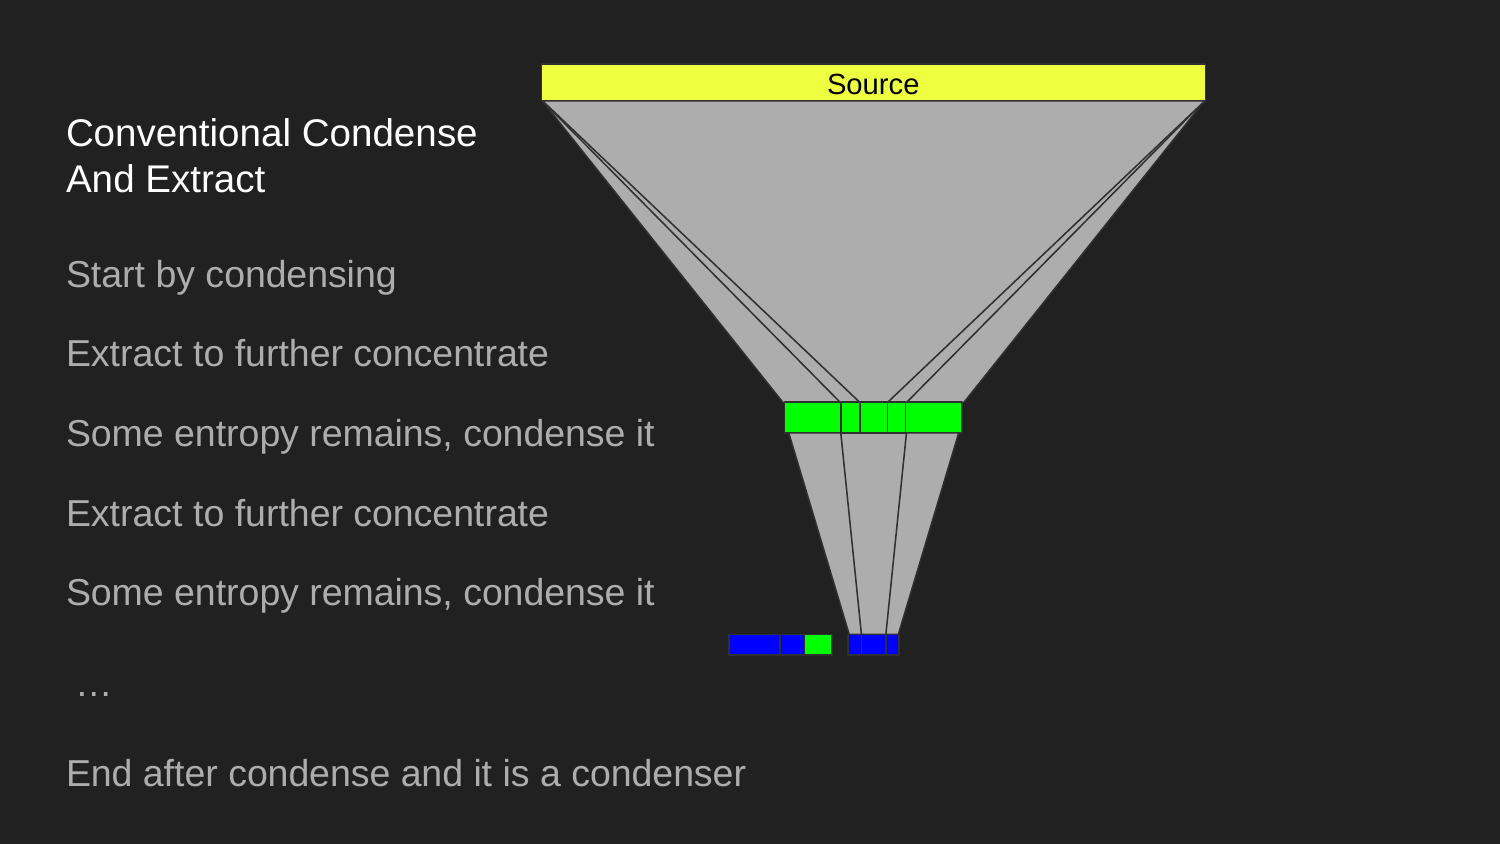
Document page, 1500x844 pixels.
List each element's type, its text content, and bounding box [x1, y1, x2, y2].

list … [59, 636, 694, 704]
text_box [729, 634, 832, 655]
list Extract to further concentrate [51, 467, 629, 534]
text_box [542, 100, 1205, 655]
list Some entropy remains, condense it [51, 546, 685, 614]
list Some entropy remains, condense it [51, 387, 685, 455]
list End after condense and it is a condenser [51, 727, 908, 795]
title Conventional Condense And Extract [51, 91, 512, 216]
list Extract to further concentrate [51, 307, 629, 375]
list Start by condensing [51, 227, 512, 295]
text_box Source [541, 64, 1206, 102]
